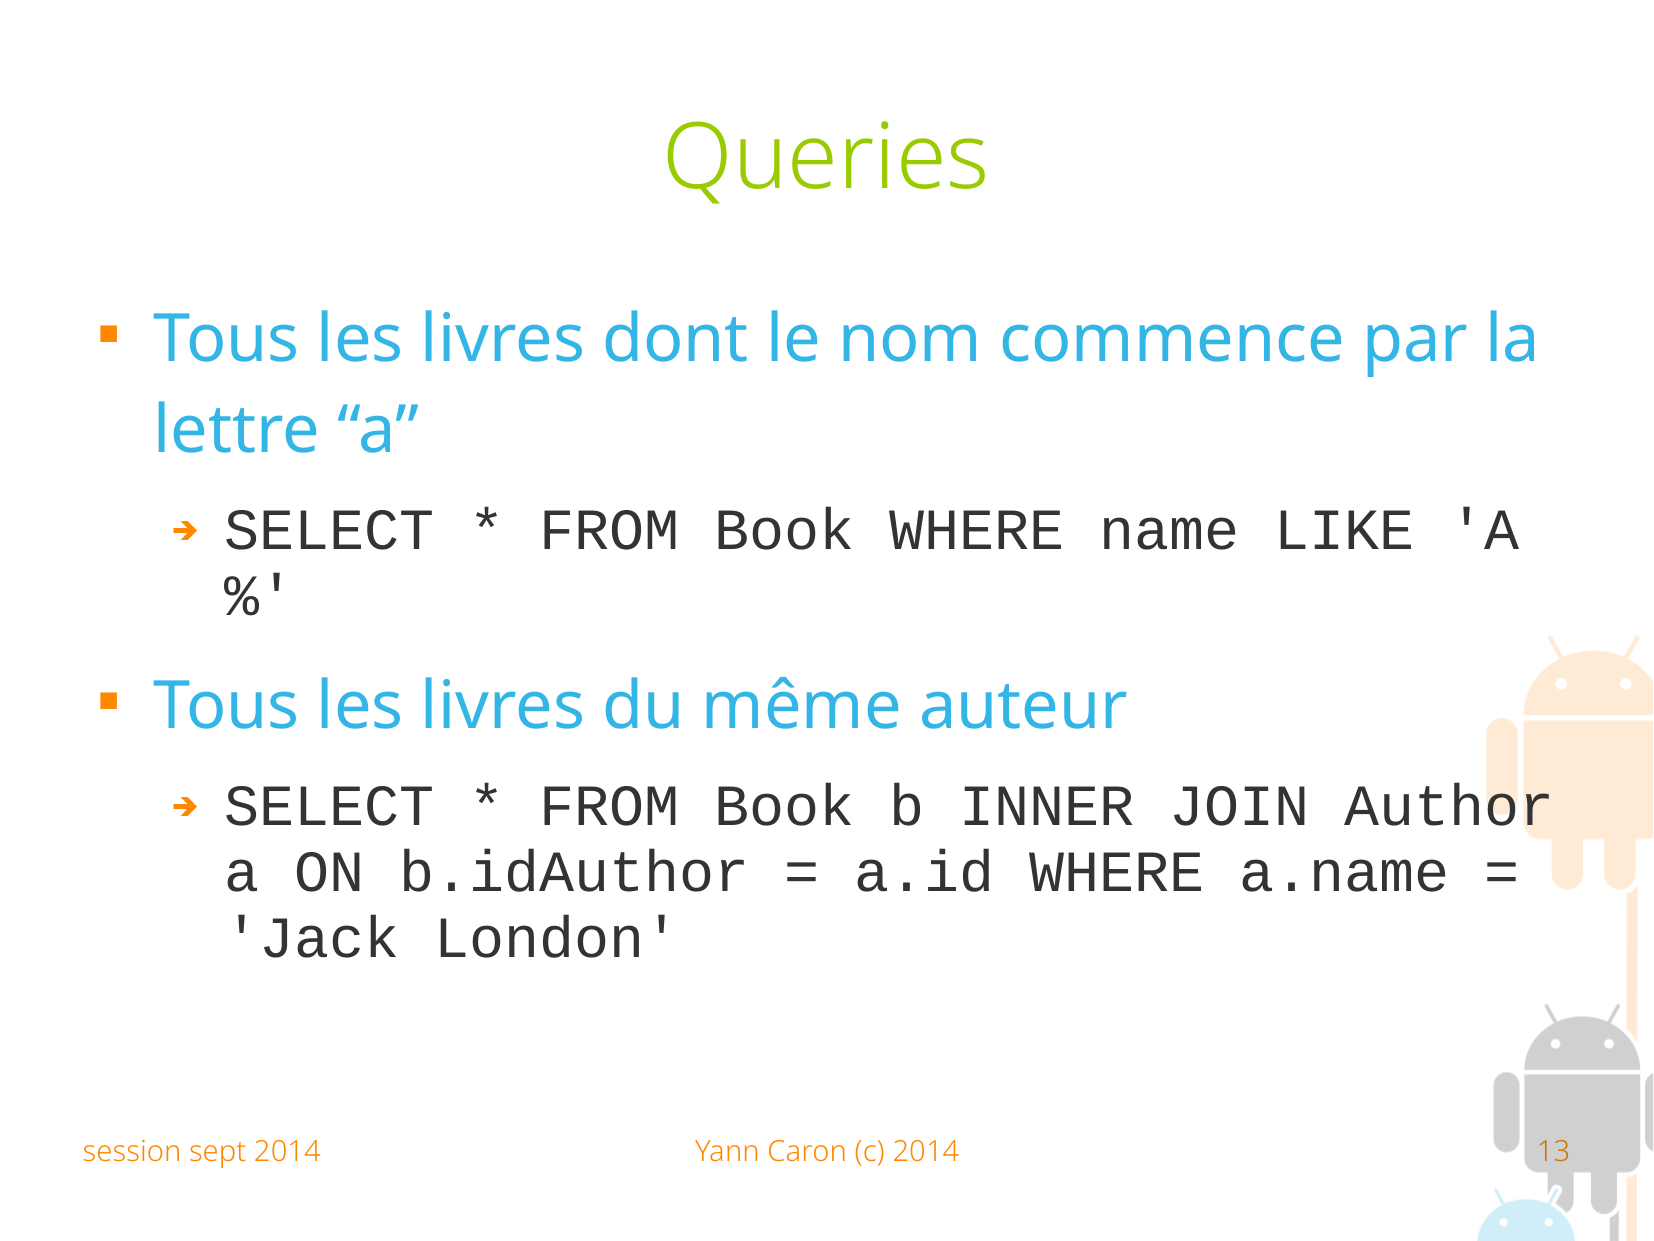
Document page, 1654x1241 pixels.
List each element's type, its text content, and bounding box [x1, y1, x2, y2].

title Queries [82, 49, 1571, 257]
picture [240, 423, 1654, 1241]
list Tous les livres dont le nom commence par la lettre “a” SELECT * FROM Book WHERE name LIKE 'A%' Tous les livres du même auteur SELECT * FROM Book b INNER JOIN Author a ON b.idAuthor = a.id WHERE a.name = 'Jack London' [82, 290, 1571, 1010]
